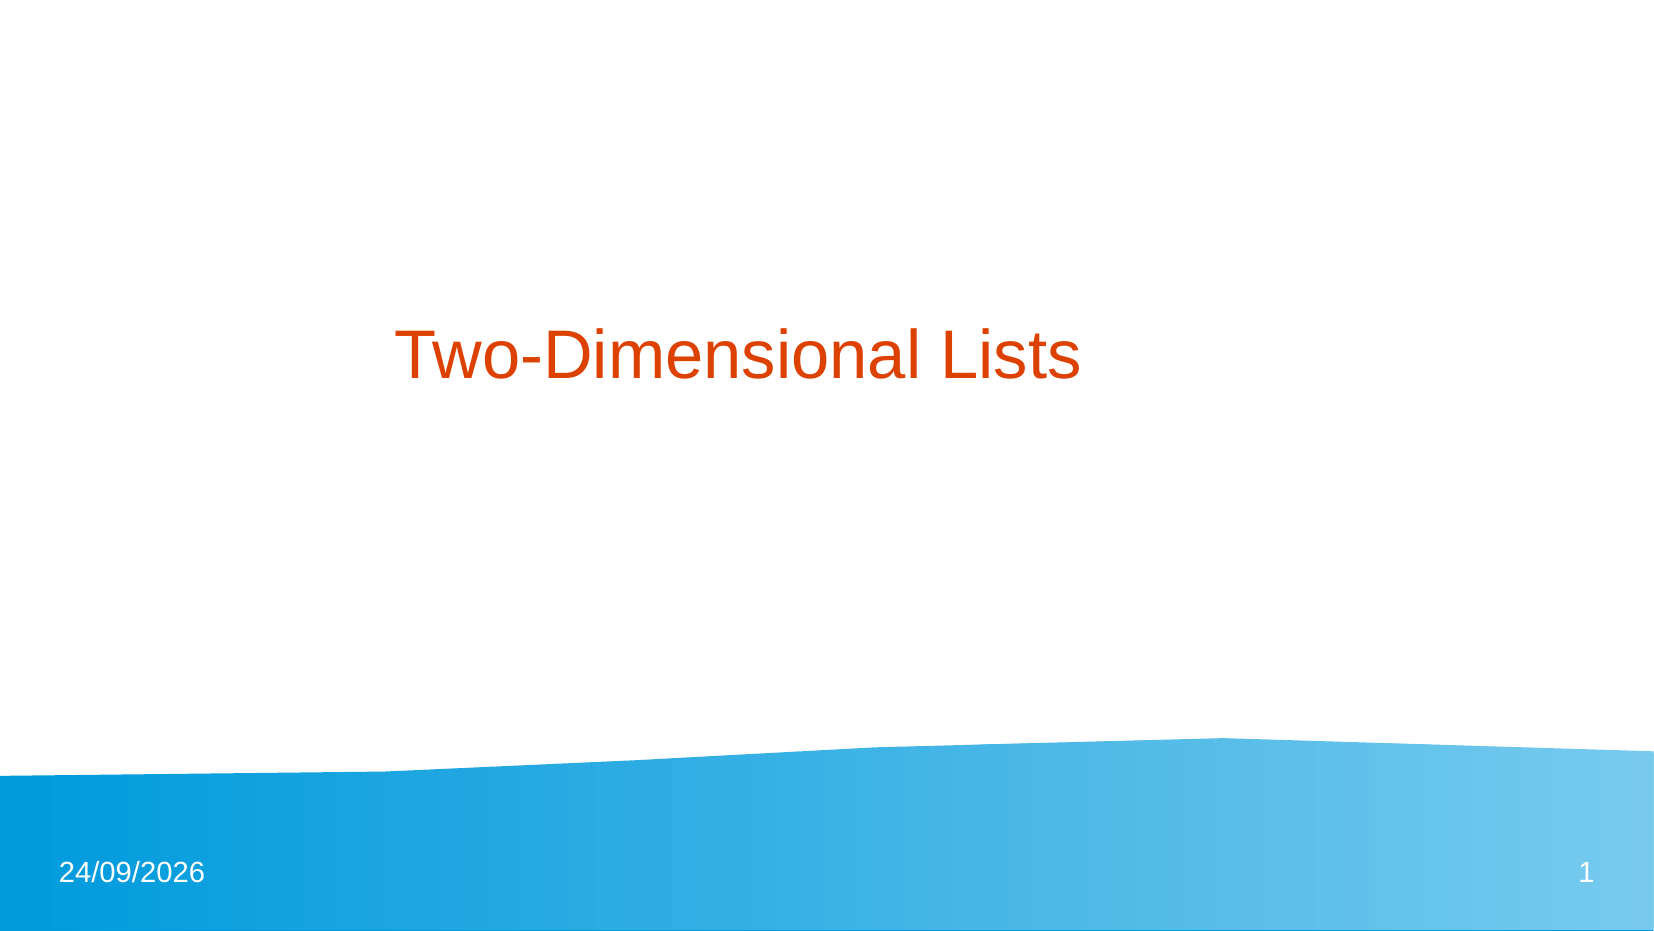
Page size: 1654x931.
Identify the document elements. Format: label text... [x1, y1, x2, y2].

title Two-Dimensional Lists [0, 265, 1477, 443]
